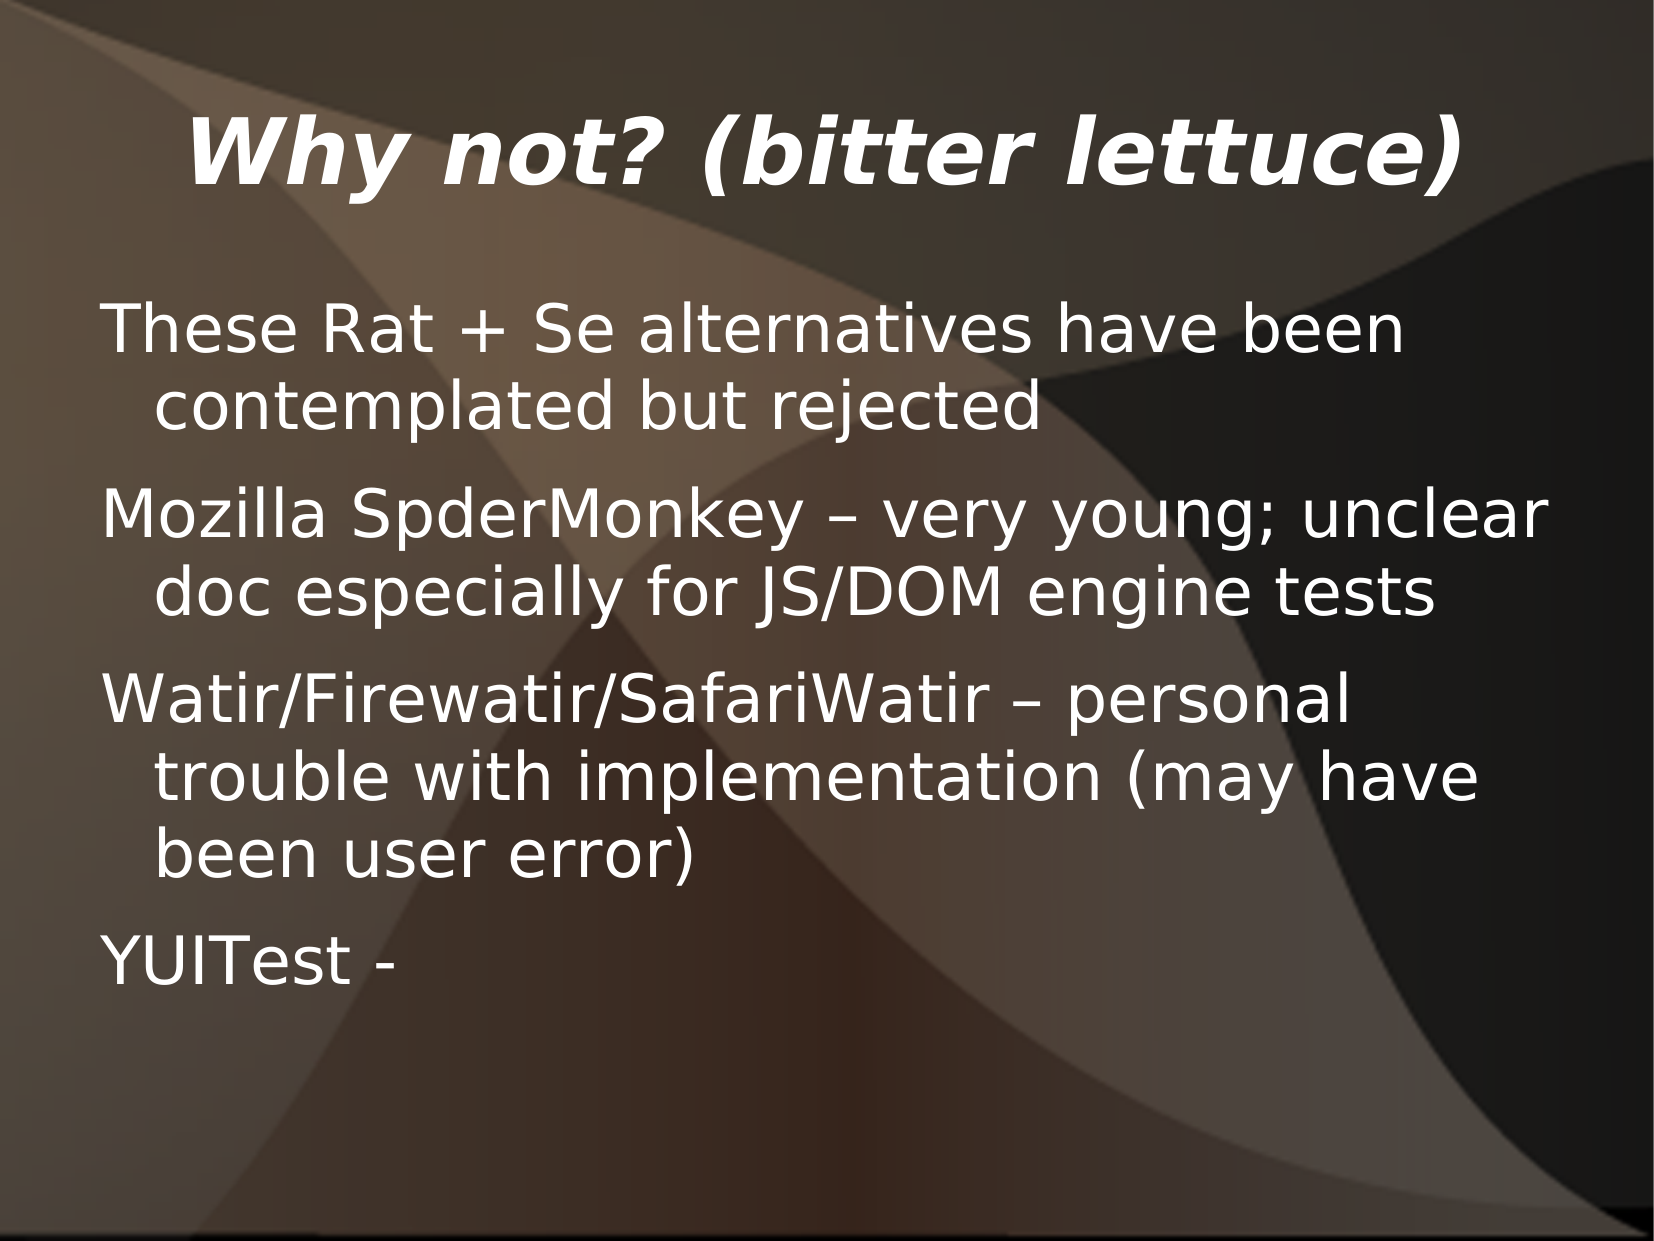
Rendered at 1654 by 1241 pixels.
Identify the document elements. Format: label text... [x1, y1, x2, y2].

title Why not? (bitter lettuce) [82, 56, 1571, 250]
list These Rat + Se alternatives have been contemplated but rejected Mozilla SpderMonkey – very young; unclear doc especially for JS/DOM engine tests Watir/Firewatir/SafariWatir – personal trouble with implementation (may have been user error) YUITest - [82, 290, 1571, 1094]
picture [0, 0, 1654, 1241]
